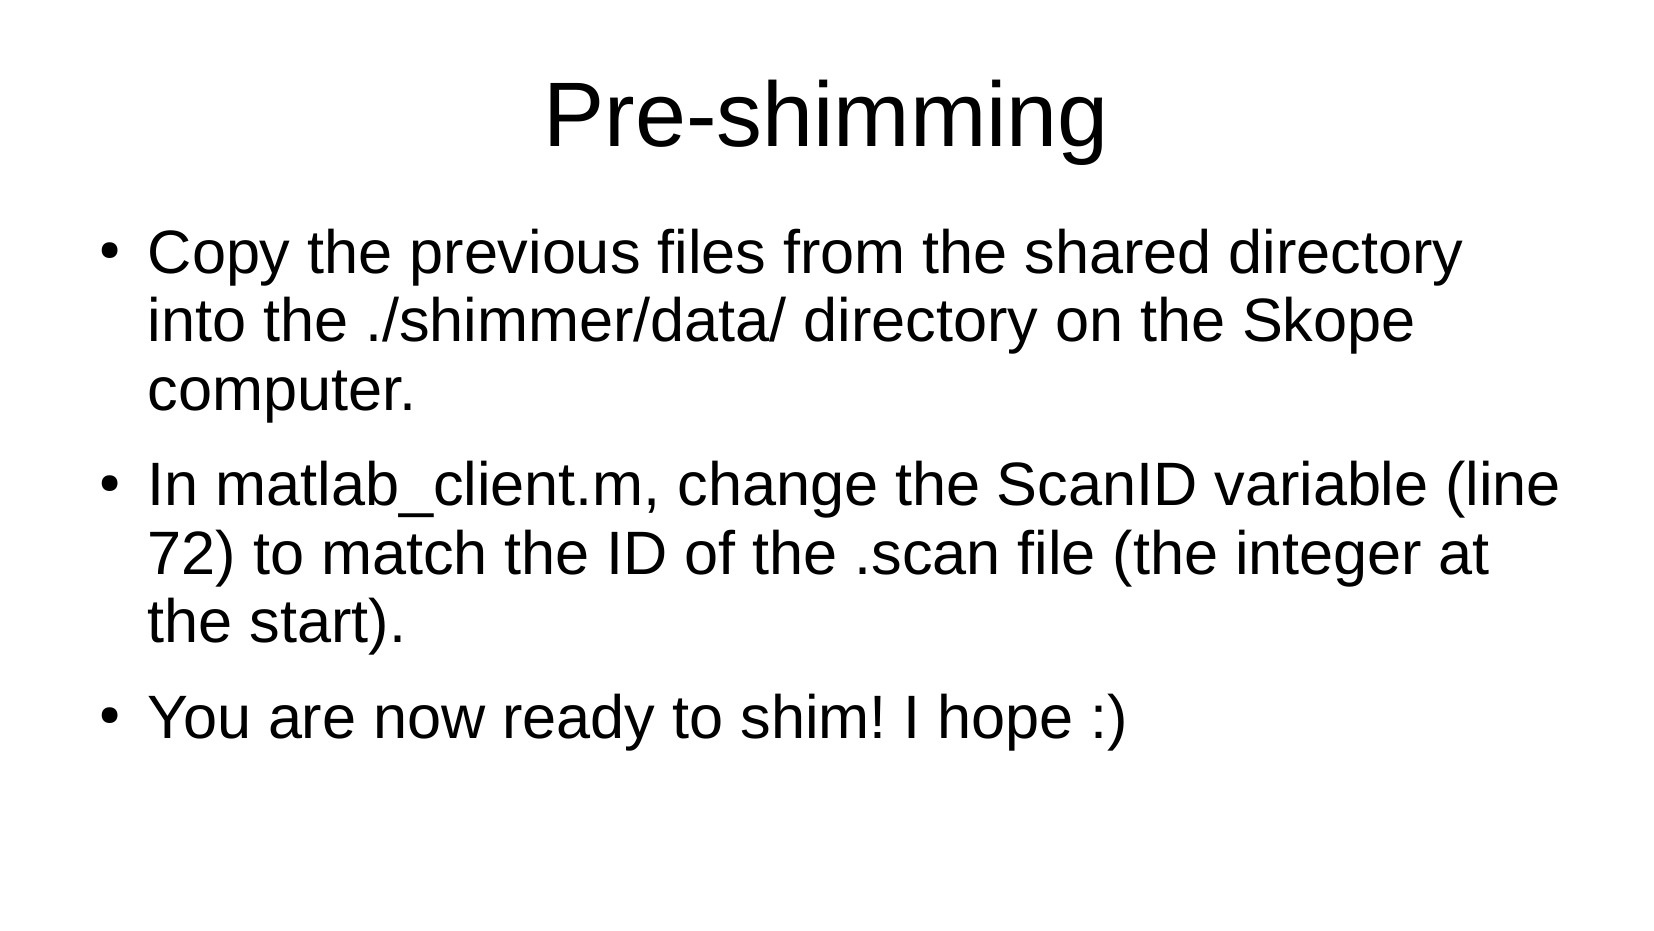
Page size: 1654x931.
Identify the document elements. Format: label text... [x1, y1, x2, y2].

list Copy the previous files from the shared directory into the ./shimmer/data/ directory on the Skope computer. In matlab_client.m, change the ScanID variable (line 72) to match the ID of the .scan file (the integer at the start). You are now ready to shim! I hope :) [82, 217, 1571, 758]
title Pre-shimming [82, 37, 1571, 193]
